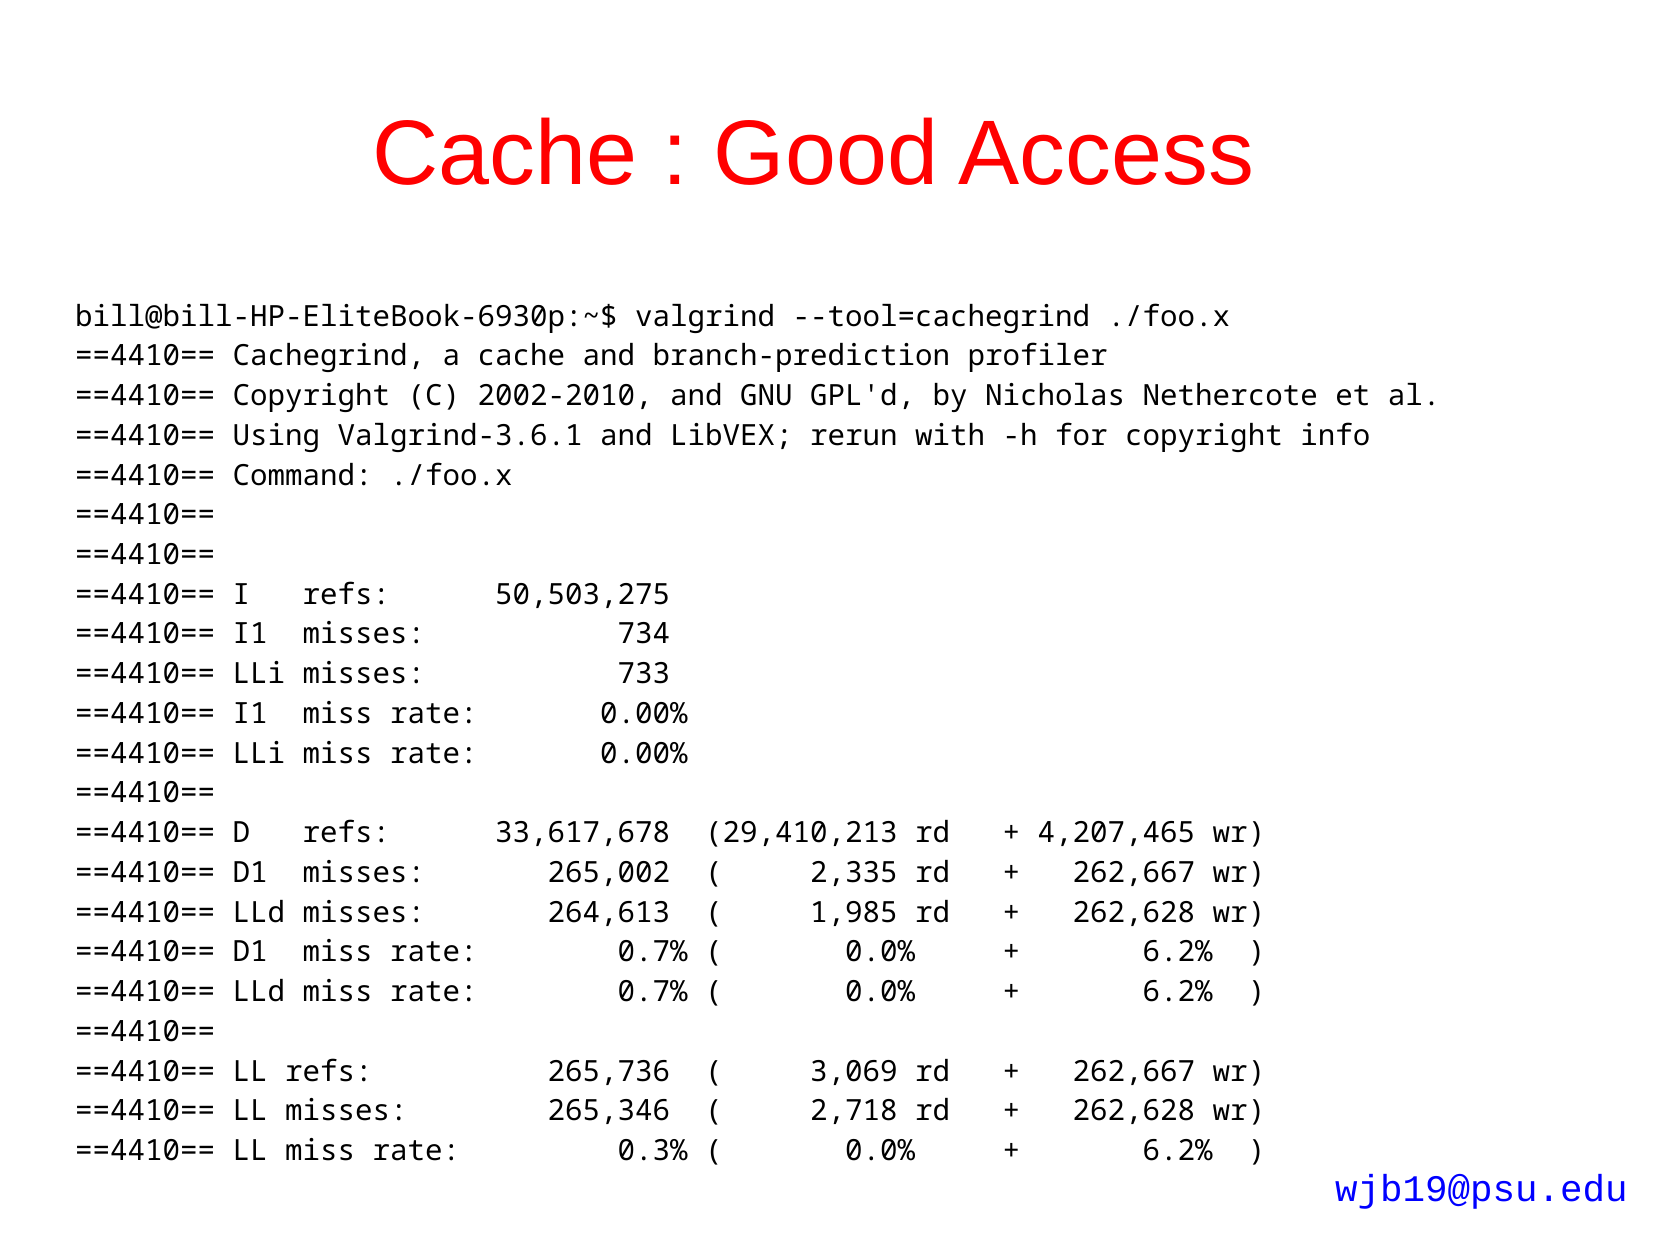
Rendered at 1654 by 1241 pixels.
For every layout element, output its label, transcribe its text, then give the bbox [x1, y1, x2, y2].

subtitle bill@bill-HP-EliteBook-6930p:~$ valgrind --tool=cachegrind ./foo.x ==4410== Cachegrind, a cache and branch-prediction profiler ==4410== Copyright (C) 2002-2010, and GNU GPL'd, by Nicholas Nethercote et al. ==4410== Using Valgrind-3.6.1 and LibVEX; rerun with -h for copyright info ==4410== Command: ./foo.x ==4410== ==4410== ==4410== I refs: 50,503,275 ==4410== I1 misses: 734 ==4410== LLi misses: 733 ==4410== I1 miss rate: 0.00% ==4410== LLi miss rate: 0.00% ==4410== ==4410== D refs: 33,617,678 (29,410,213 rd + 4,207,465 wr) ==4410== D1 misses: 265,002 ( 2,335 rd + 262,667 wr) ==4410== LLd misses: 264,613 ( 1,985 rd + 262,628 wr) ==4410== D1 miss rate: 0.7% ( 0.0% + 6.2% ) ==4410== LLd miss rate: 0.7% ( 0.0% + 6.2% ) ==4410== ==4410== LL refs: 265,736 ( 3,069 rd + 262,667 wr) ==4410== LL misses: 265,346 ( 2,718 rd + 262,628 wr) ==4410== LL miss rate: 0.3% ( 0.0% + 6.2% ) [75, 294, 1564, 1114]
text_box wjb19@psu.edu [1320, 1162, 1643, 1220]
title Cache : Good Access [82, 49, 1571, 257]
